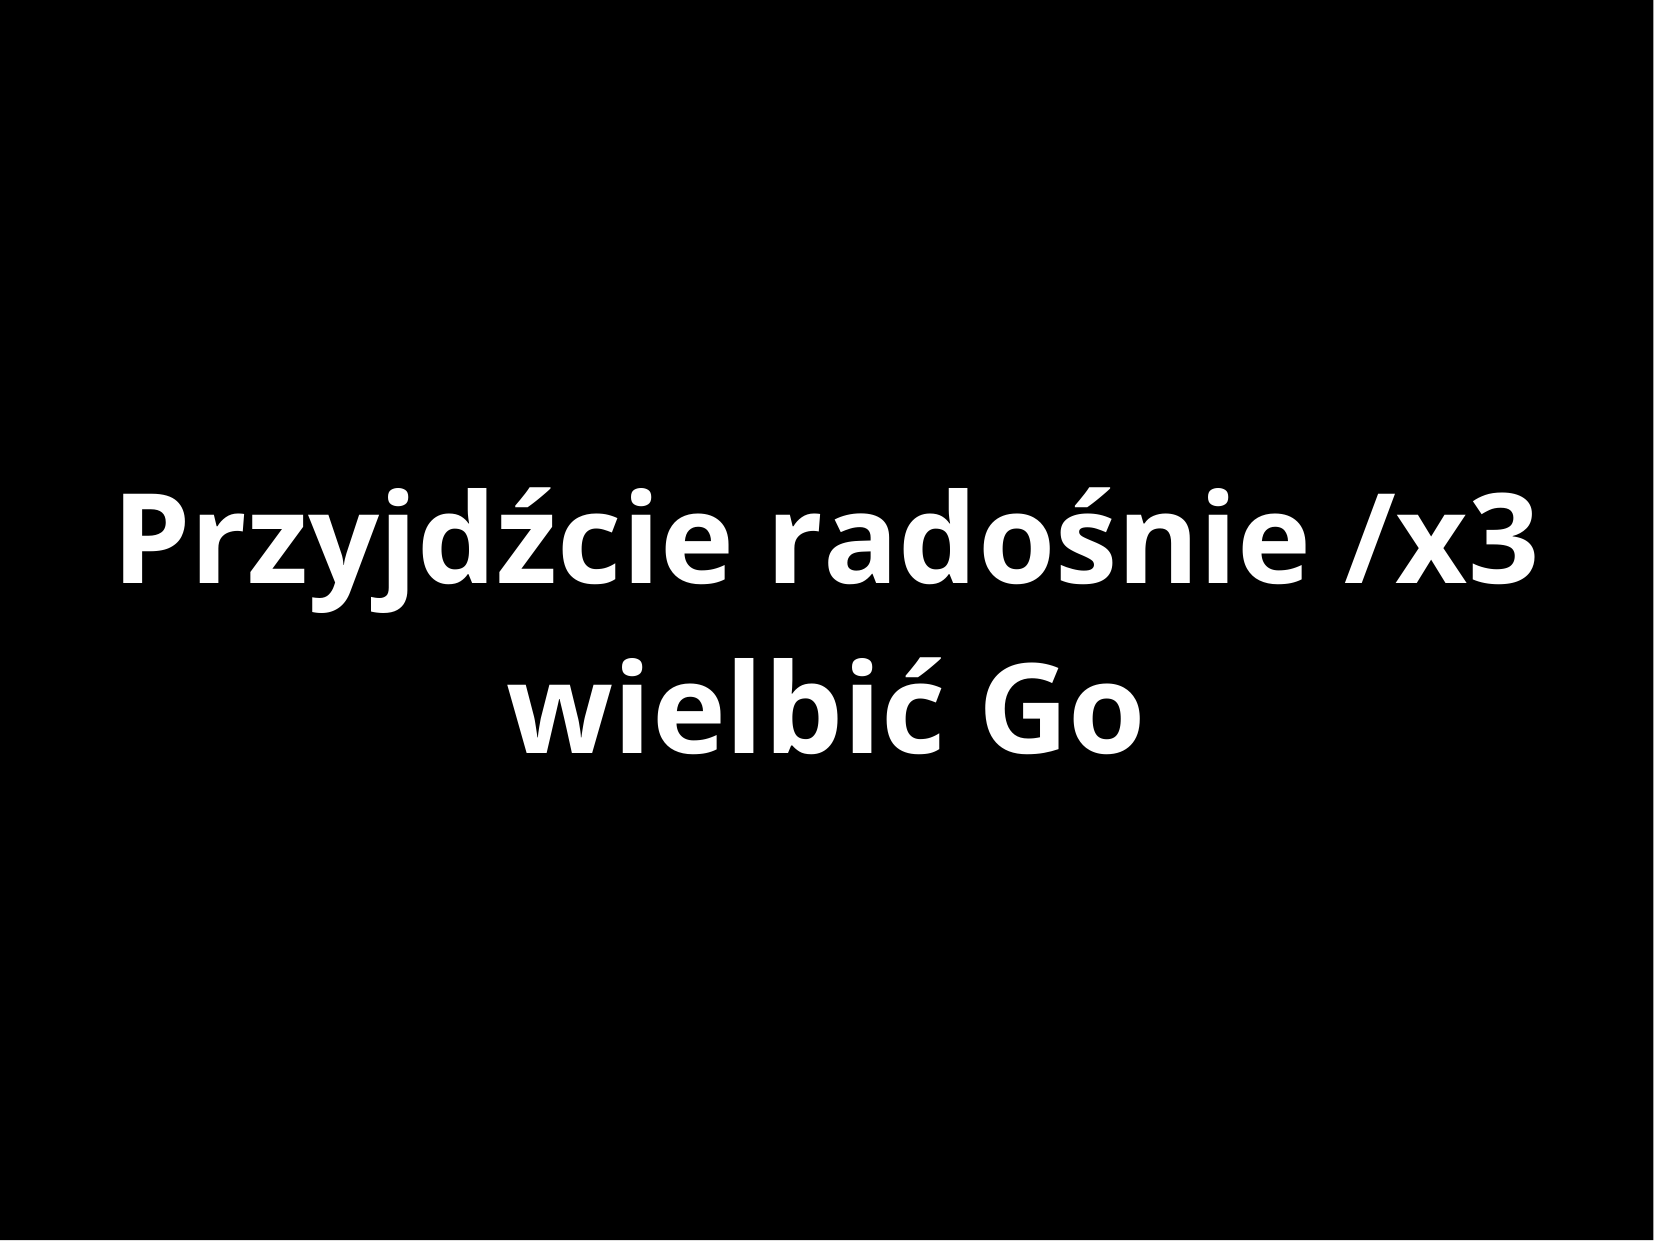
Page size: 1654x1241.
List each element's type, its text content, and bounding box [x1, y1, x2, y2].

title Przyjdźcie radośnie /x3 wielbić Go [0, 0, 1654, 1241]
